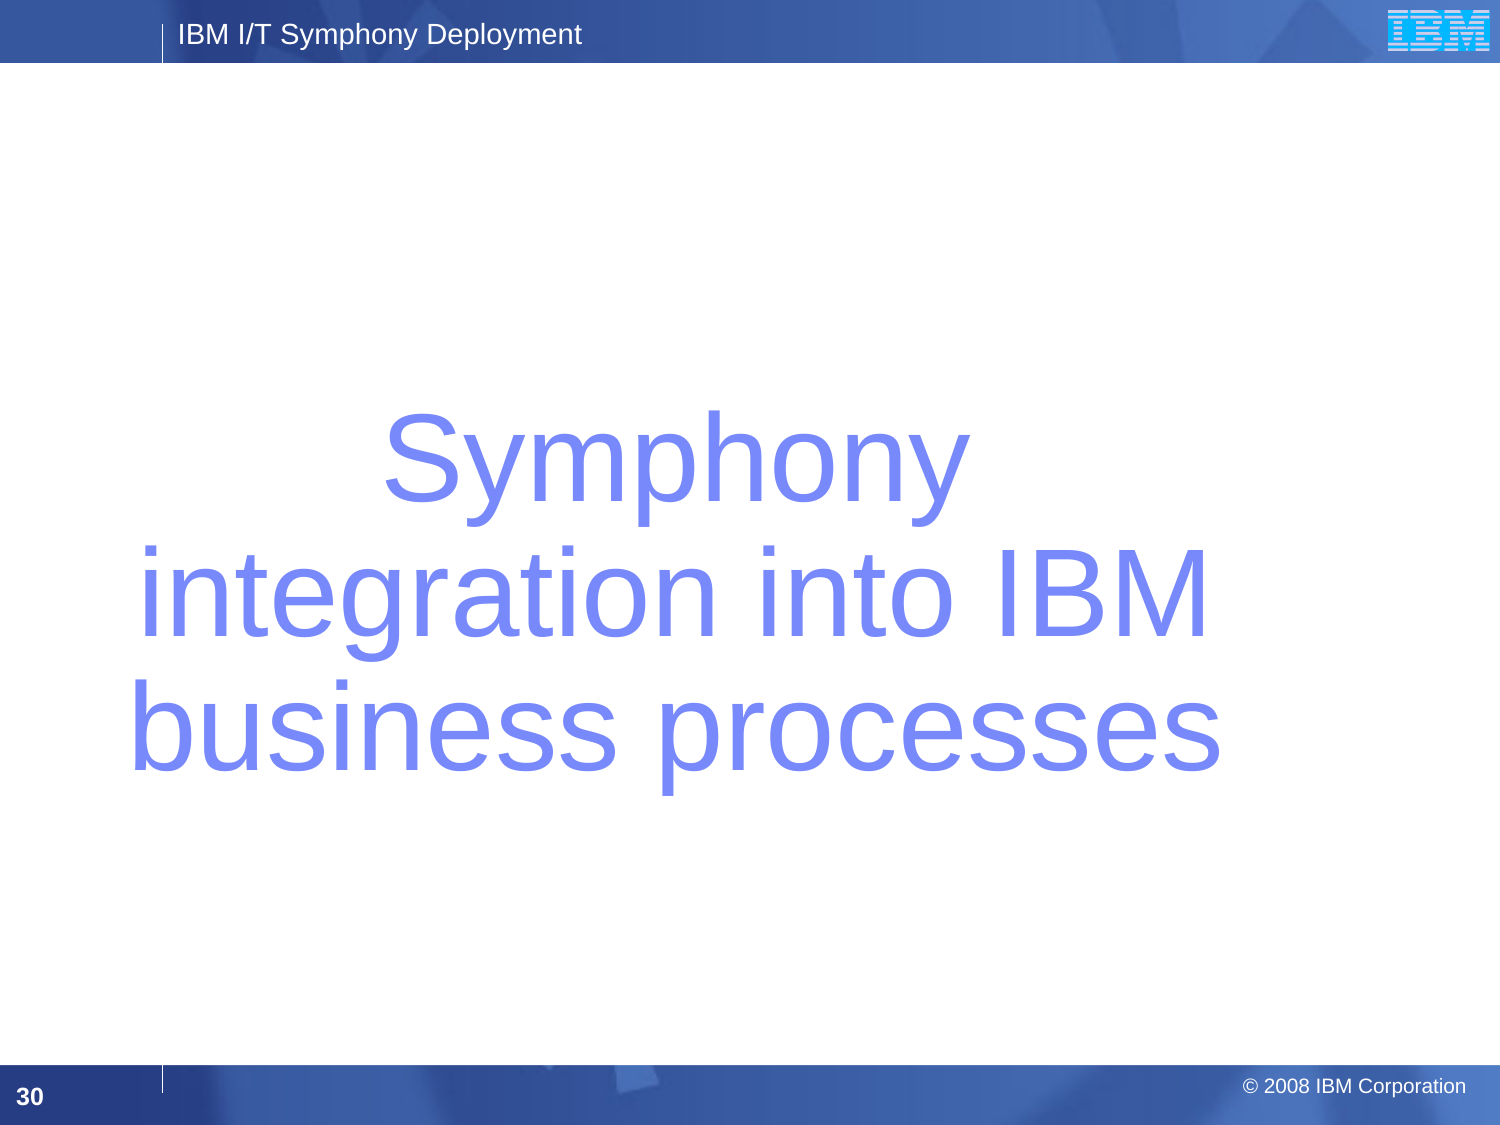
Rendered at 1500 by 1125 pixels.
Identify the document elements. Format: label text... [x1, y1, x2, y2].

title Symphony integration into IBM business processes [112, 248, 1246, 805]
text_box 1 [35, 1080, 119, 1118]
